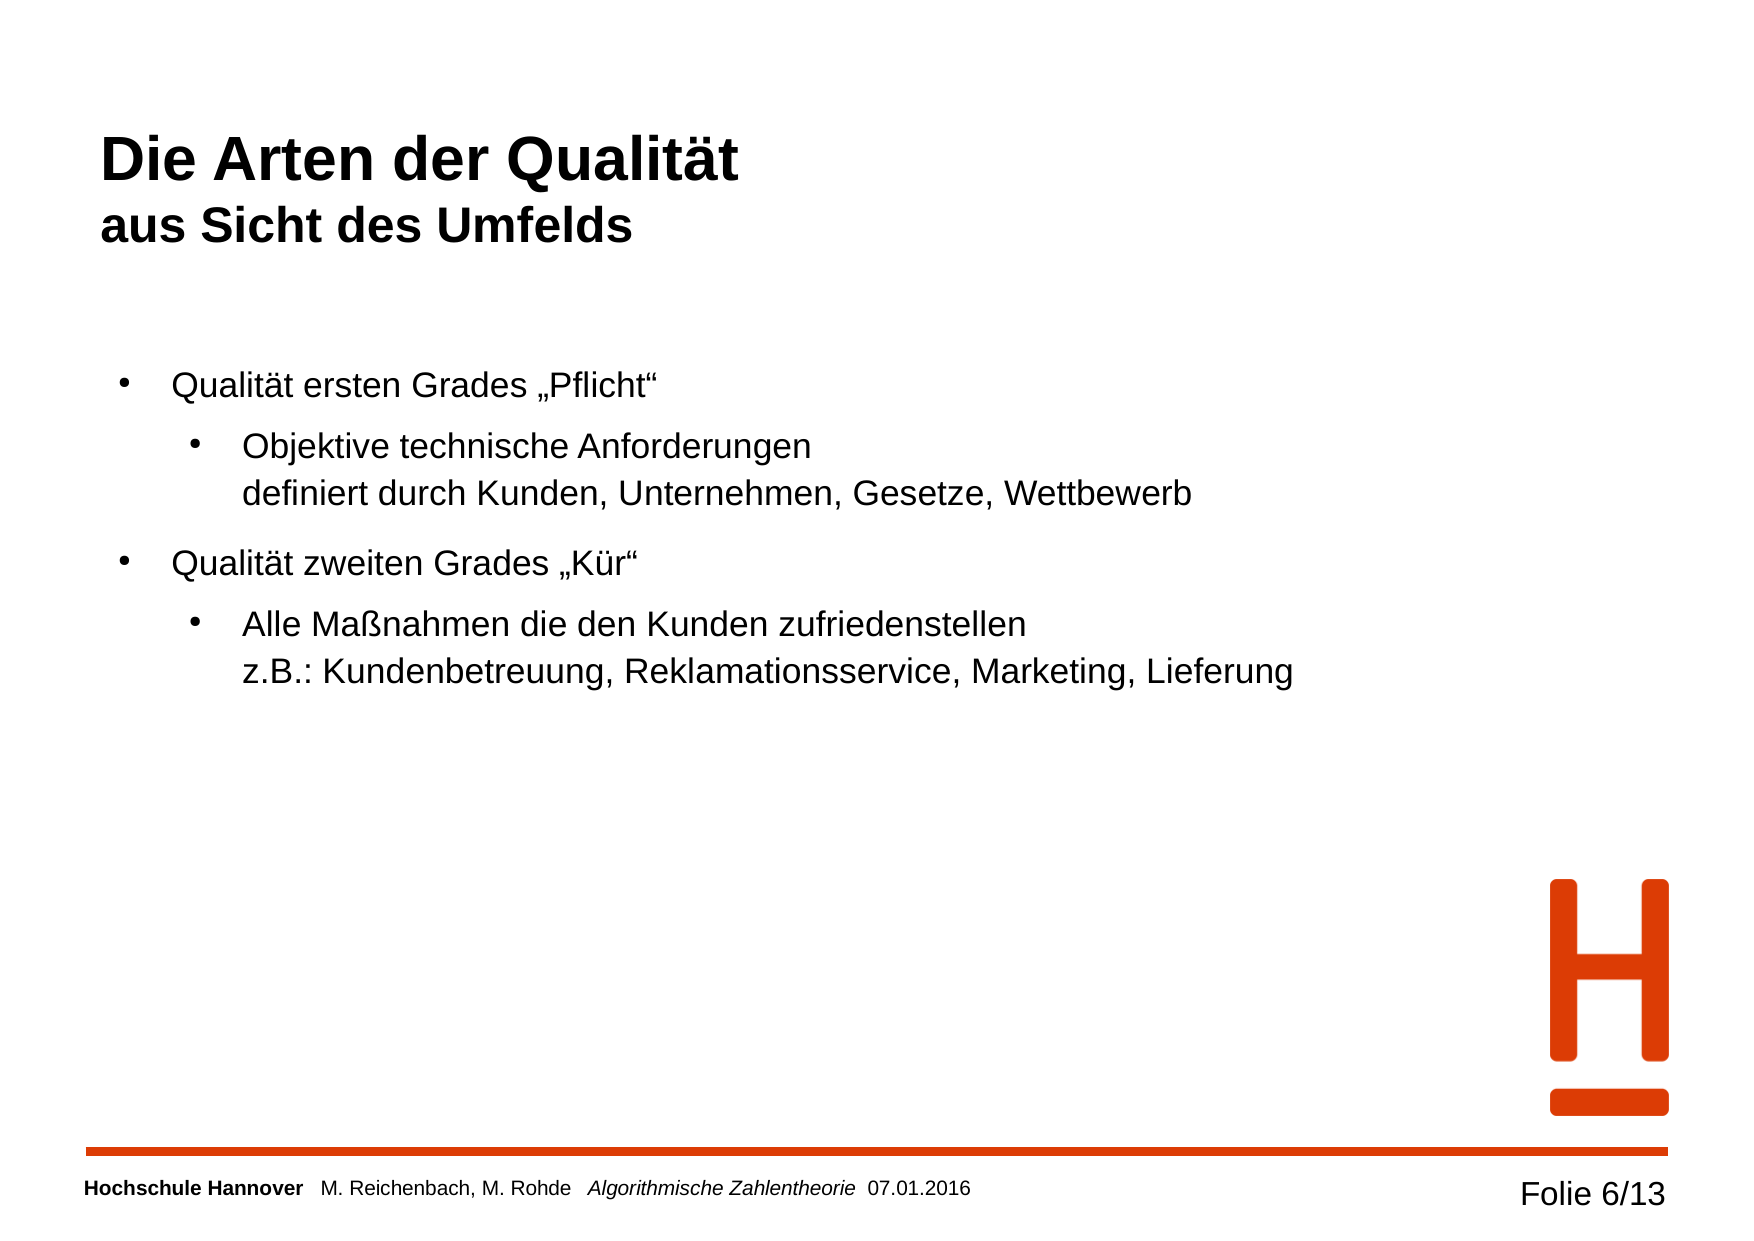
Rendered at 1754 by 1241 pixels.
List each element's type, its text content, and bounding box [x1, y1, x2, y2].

title Die Arten der Qualität aus Sicht des Umfelds [85, 110, 1669, 266]
picture [1550, 879, 1669, 1116]
list Qualität ersten Grades „Pflicht“ Objektive technische Anforderungen definiert durch Kunden, Unternehmen, Gesetze, Wettbewerb Qualität zweiten Grades „Kür“ Alle Maßnahmen die den Kunden zufriedenstellen z.B.: Kundenbetreuung, Reklamationsservice, Marketing, Lieferung [85, 350, 1468, 1093]
